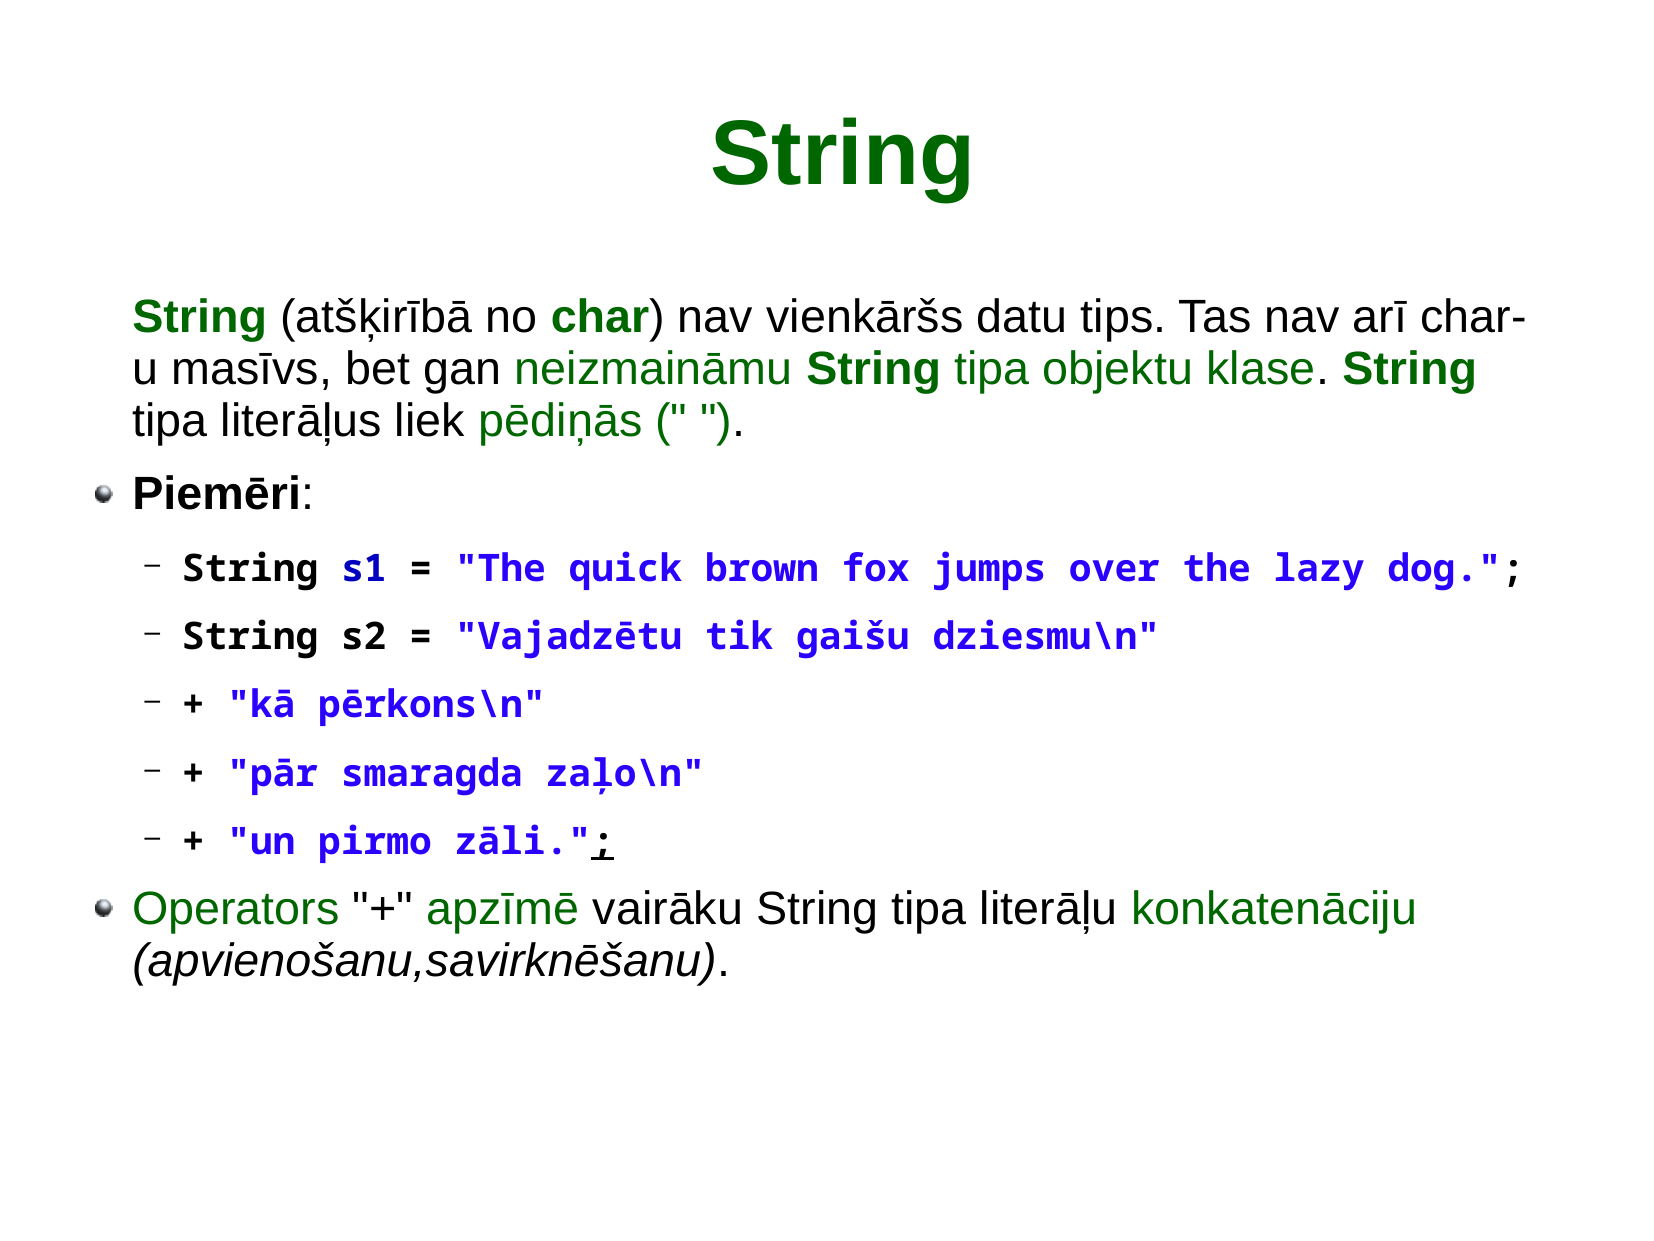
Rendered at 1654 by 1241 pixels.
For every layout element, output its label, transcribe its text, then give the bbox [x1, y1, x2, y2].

title String [82, 49, 1571, 257]
list String (atšķirībā no char) nav vienkāršs datu tips. Tas nav arī char-u masīvs, bet gan neizmaināmu String tipa objektu klase. String tipa literāļus liek pēdiņās (" "). Piemēri: String s1 = "The quick brown fox jumps over the lazy dog."; String s2 = "Vajadzētu tik gaišu dziesmu\n" + "kā pērkons\n" + "pār smaragda zaļo\n" + "un pirmo zāli."; Operators "+" apzīmē vairāku String tipa literāļu konkatenāciju (apvienošanu,savirknēšanu). [82, 290, 1538, 1010]
